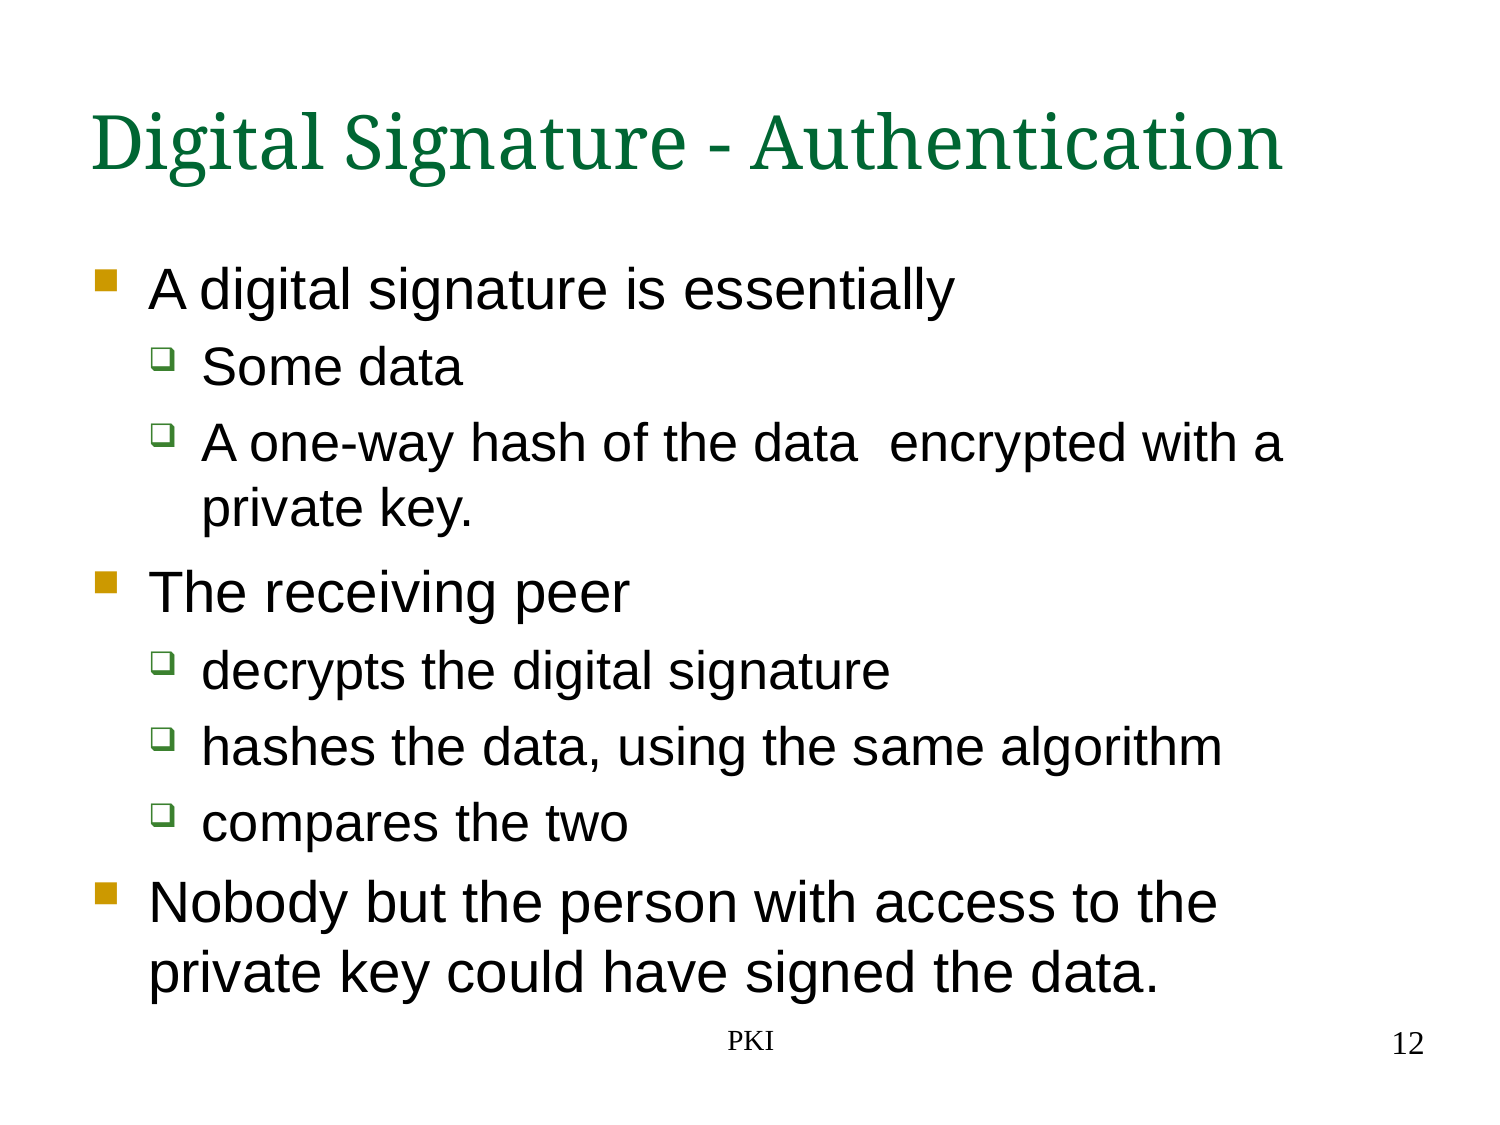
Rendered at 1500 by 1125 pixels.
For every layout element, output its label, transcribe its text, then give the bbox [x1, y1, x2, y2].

list A digital signature is essentially Some data A one-way hash of the data encrypted with a private key. The receiving peer decrypts the digital signature hashes the data, using the same algorithm compares the two Nobody but the person with access to the private key could have signed the data. [76, 243, 1427, 987]
title Digital Signature - Authentication [75, 45, 1425, 233]
